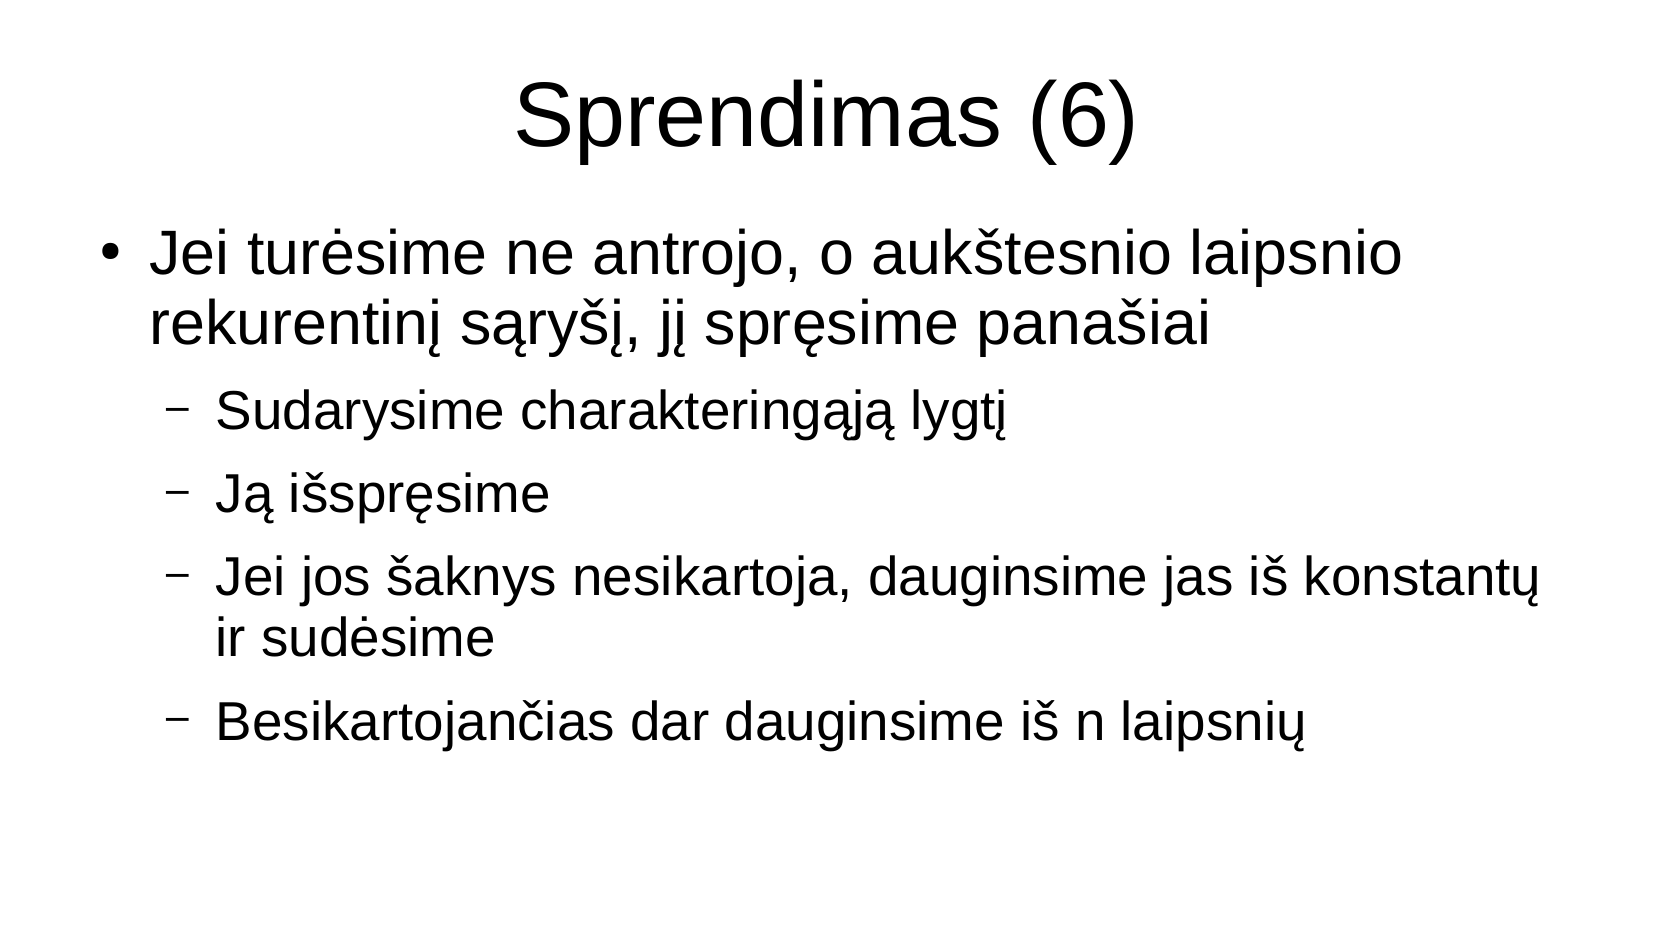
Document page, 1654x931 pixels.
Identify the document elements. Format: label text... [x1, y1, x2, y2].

list Jei turėsime ne antrojo, o aukštesnio laipsnio rekurentinį sąryšį, jį spręsime panašiai Sudarysime charakteringąją lygtį Ją išspręsime Jei jos šaknys nesikartoja, dauginsime jas iš konstantų ir sudėsime Besikartojančias dar dauginsime iš n laipsnių [82, 217, 1571, 758]
title Sprendimas (6) [82, 37, 1571, 193]
